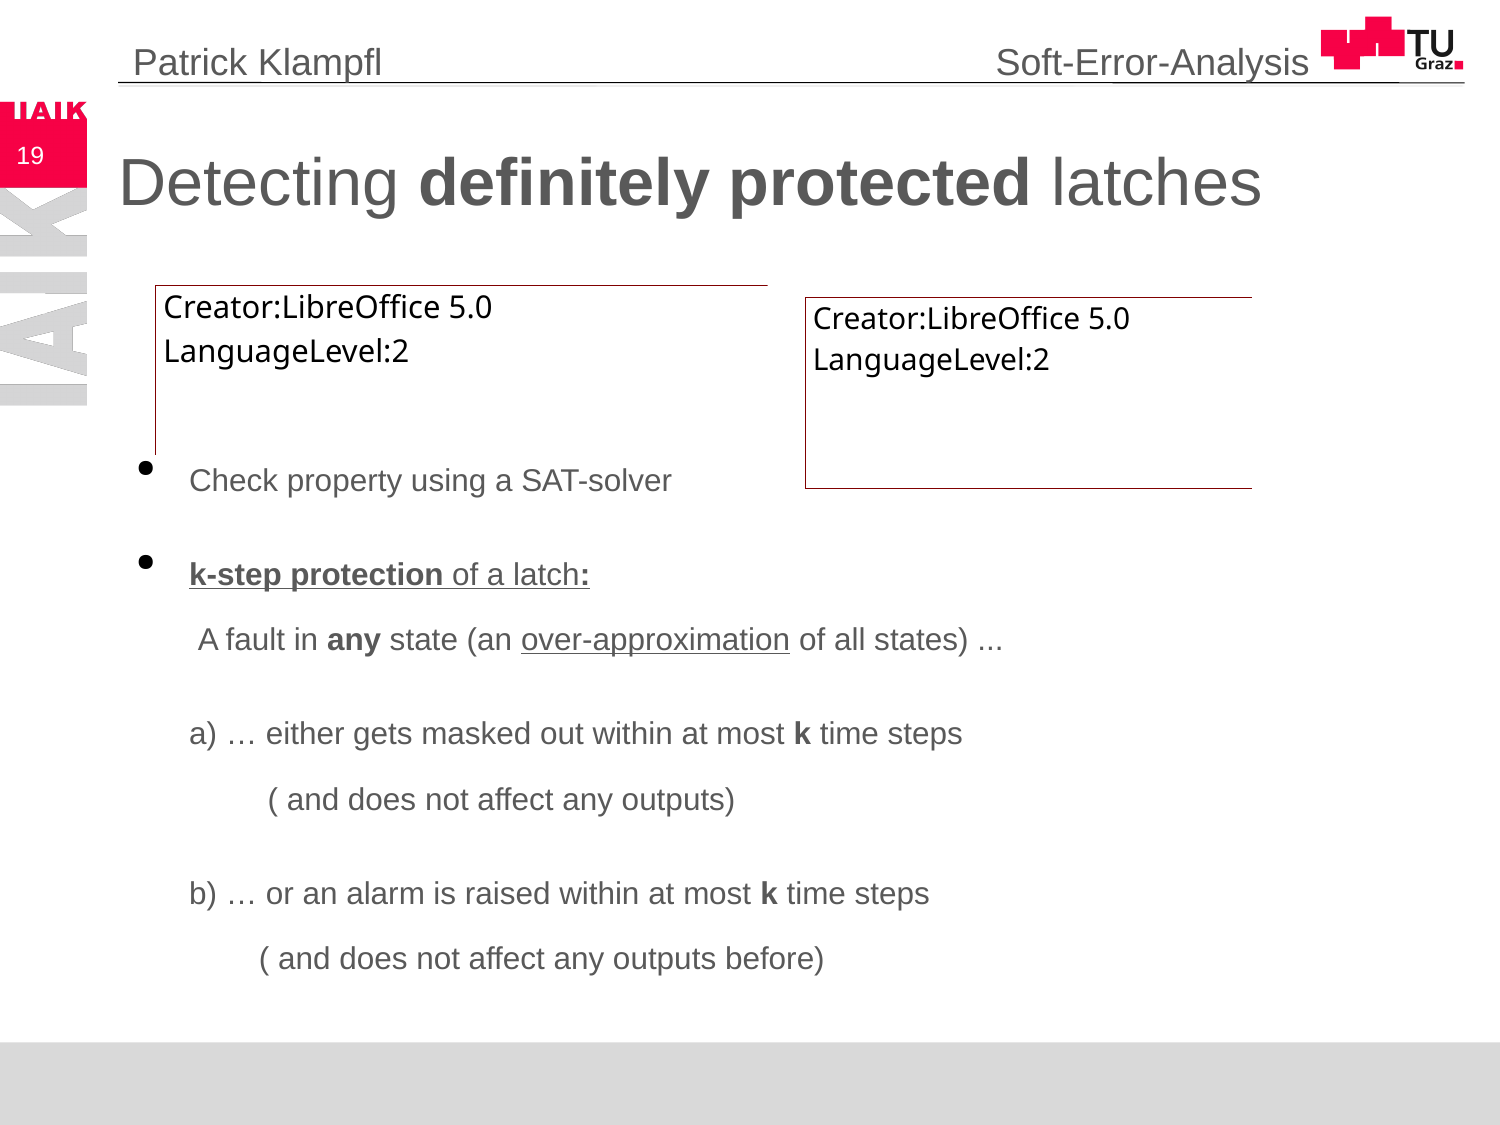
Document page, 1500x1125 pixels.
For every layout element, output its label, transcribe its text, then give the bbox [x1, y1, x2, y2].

picture [803, 295, 1252, 489]
picture [1318, 12, 1466, 73]
picture [153, 283, 768, 455]
title Detecting definitely protected latches [118, 138, 1469, 237]
list Check property using a SAT-solver k-step protection of a latch: A fault in any state (an over-approximation of all states) ... a) … either gets masked out within at most k time steps ( and does not affect any outputs) b) … or an alarm is raised within at most k time steps ( and does not affect any outputs before) [118, 248, 1469, 1038]
slide_number <number> [1, 124, 84, 185]
picture [0, 1, 87, 406]
